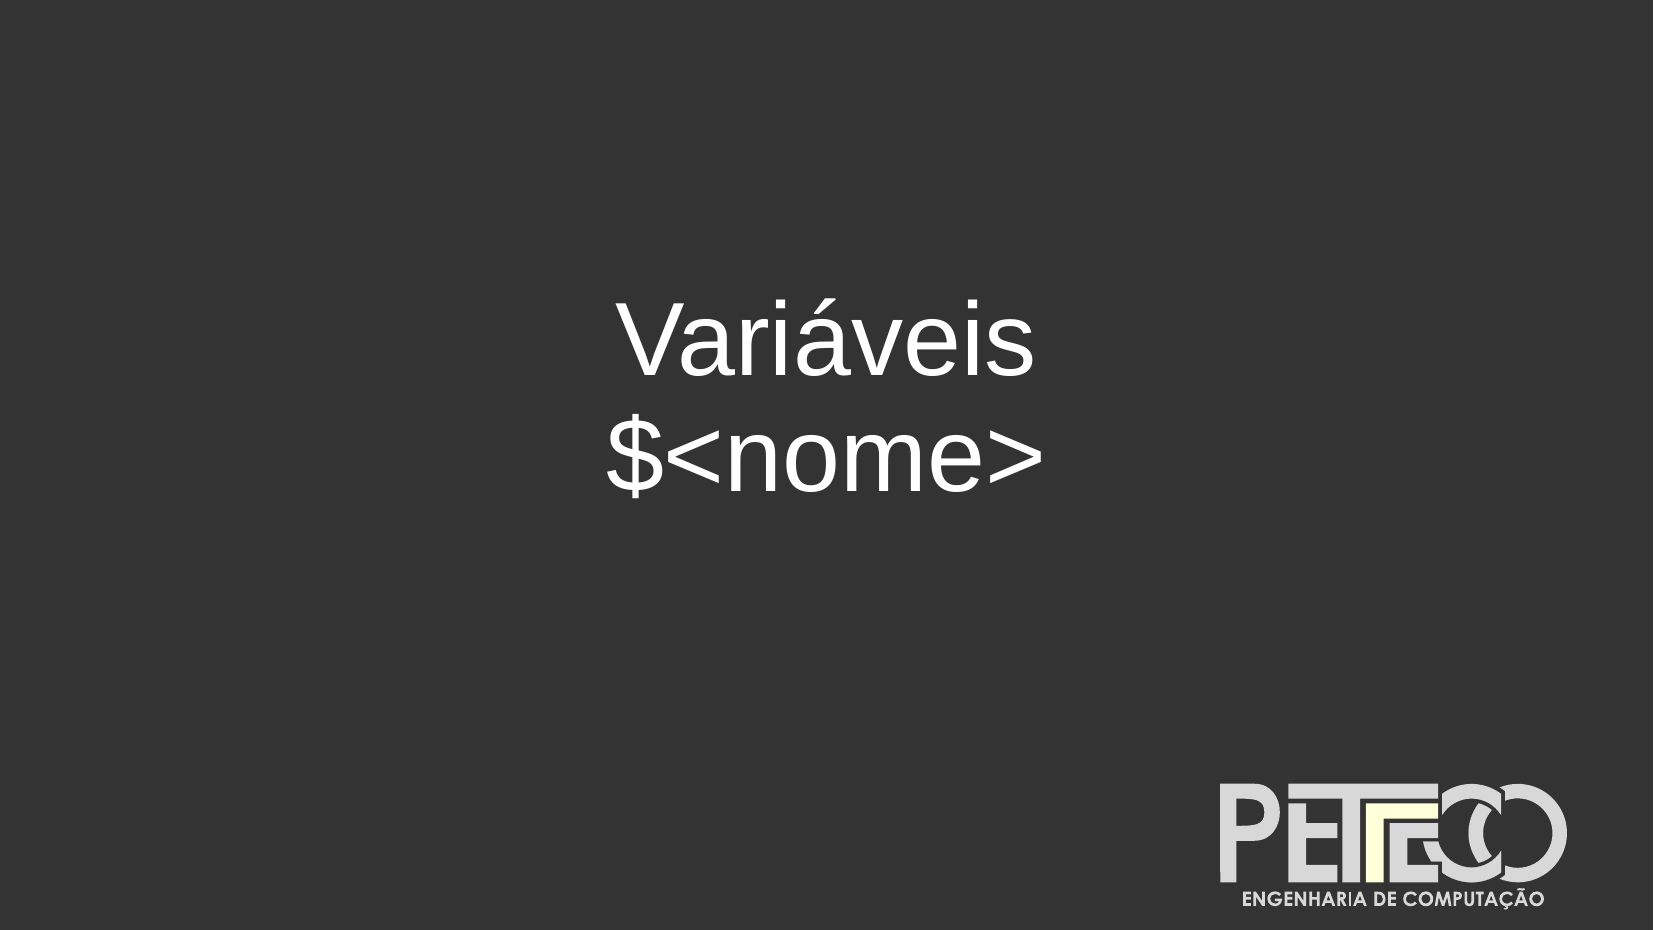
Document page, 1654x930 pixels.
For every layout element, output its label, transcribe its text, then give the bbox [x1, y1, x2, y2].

subtitle Variáveis $<nome> [82, 37, 1571, 757]
